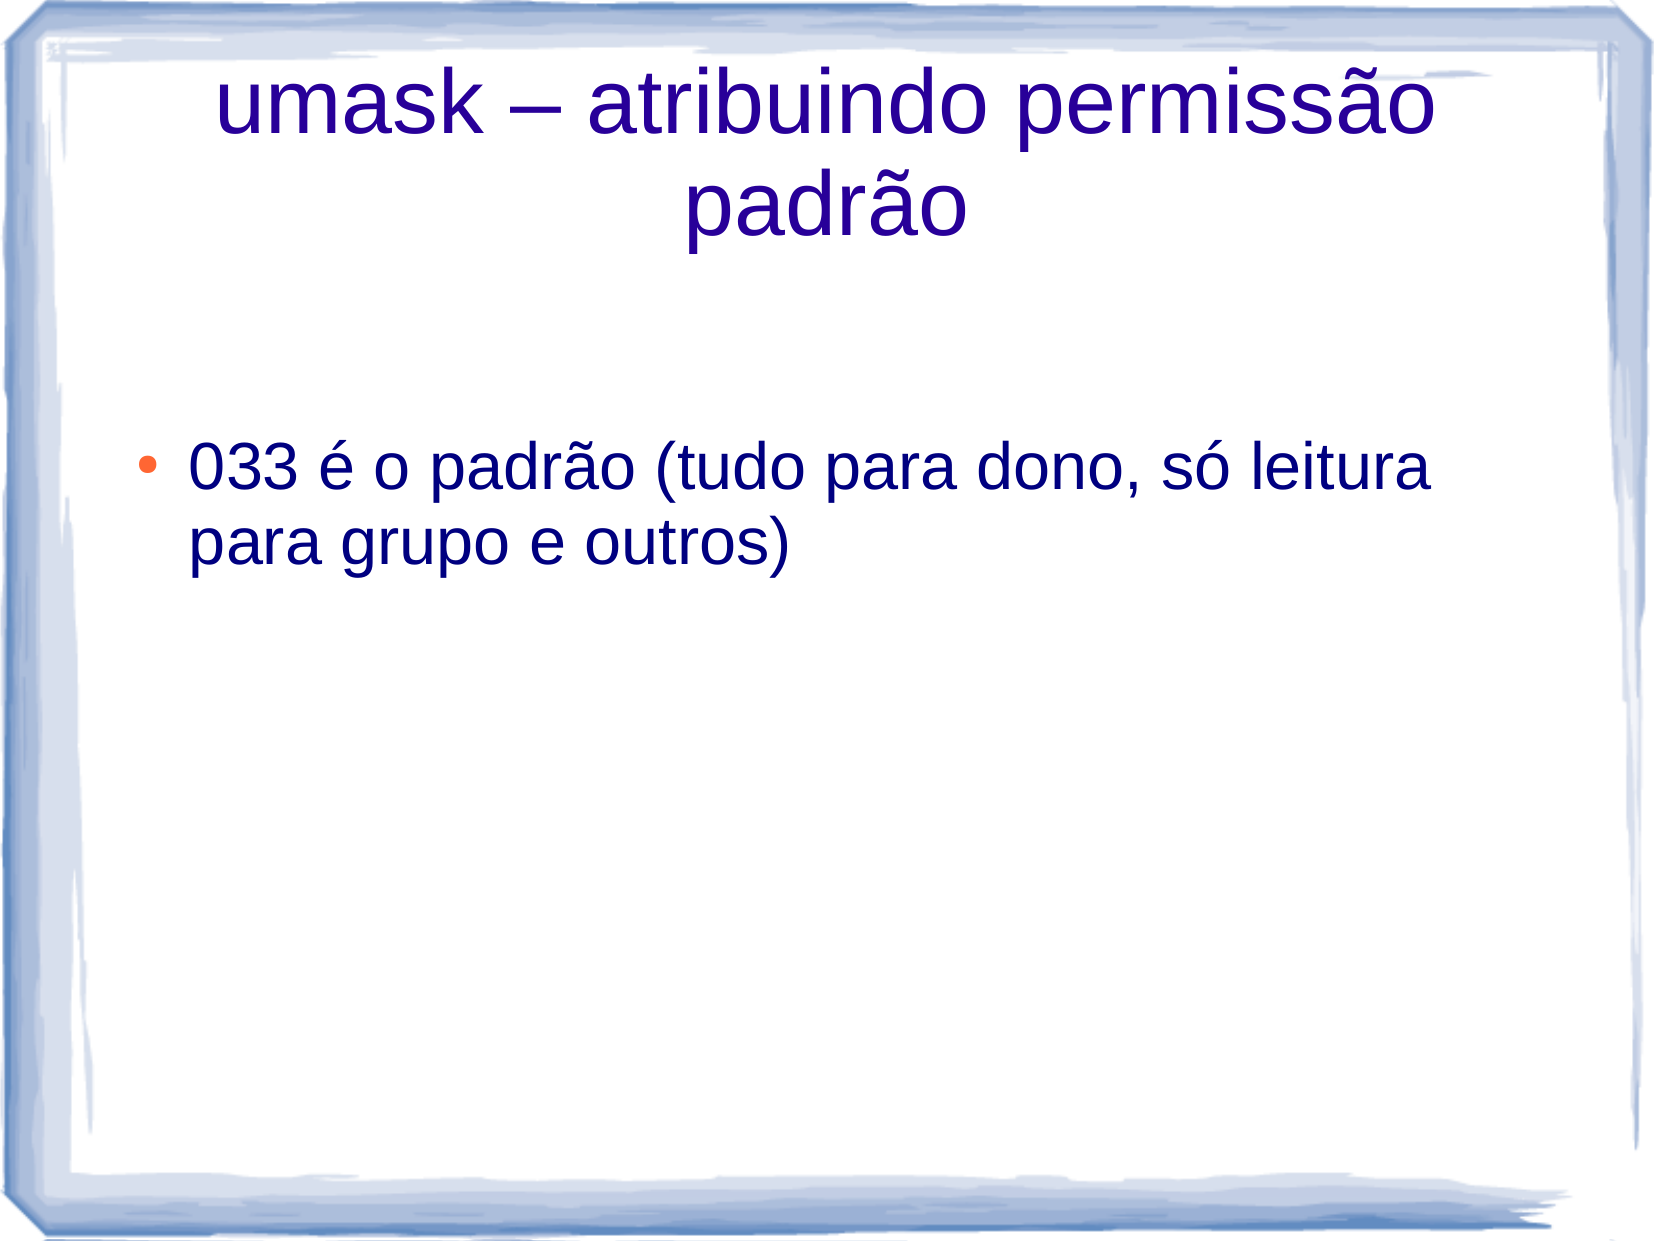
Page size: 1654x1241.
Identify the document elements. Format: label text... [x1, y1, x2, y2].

title umask – atribuindo permissão padrão [82, 49, 1571, 257]
picture [0, 0, 1654, 1241]
list 033 é o padrão (tudo para dono, só leitura para grupo e outros) [118, 324, 1571, 1045]
